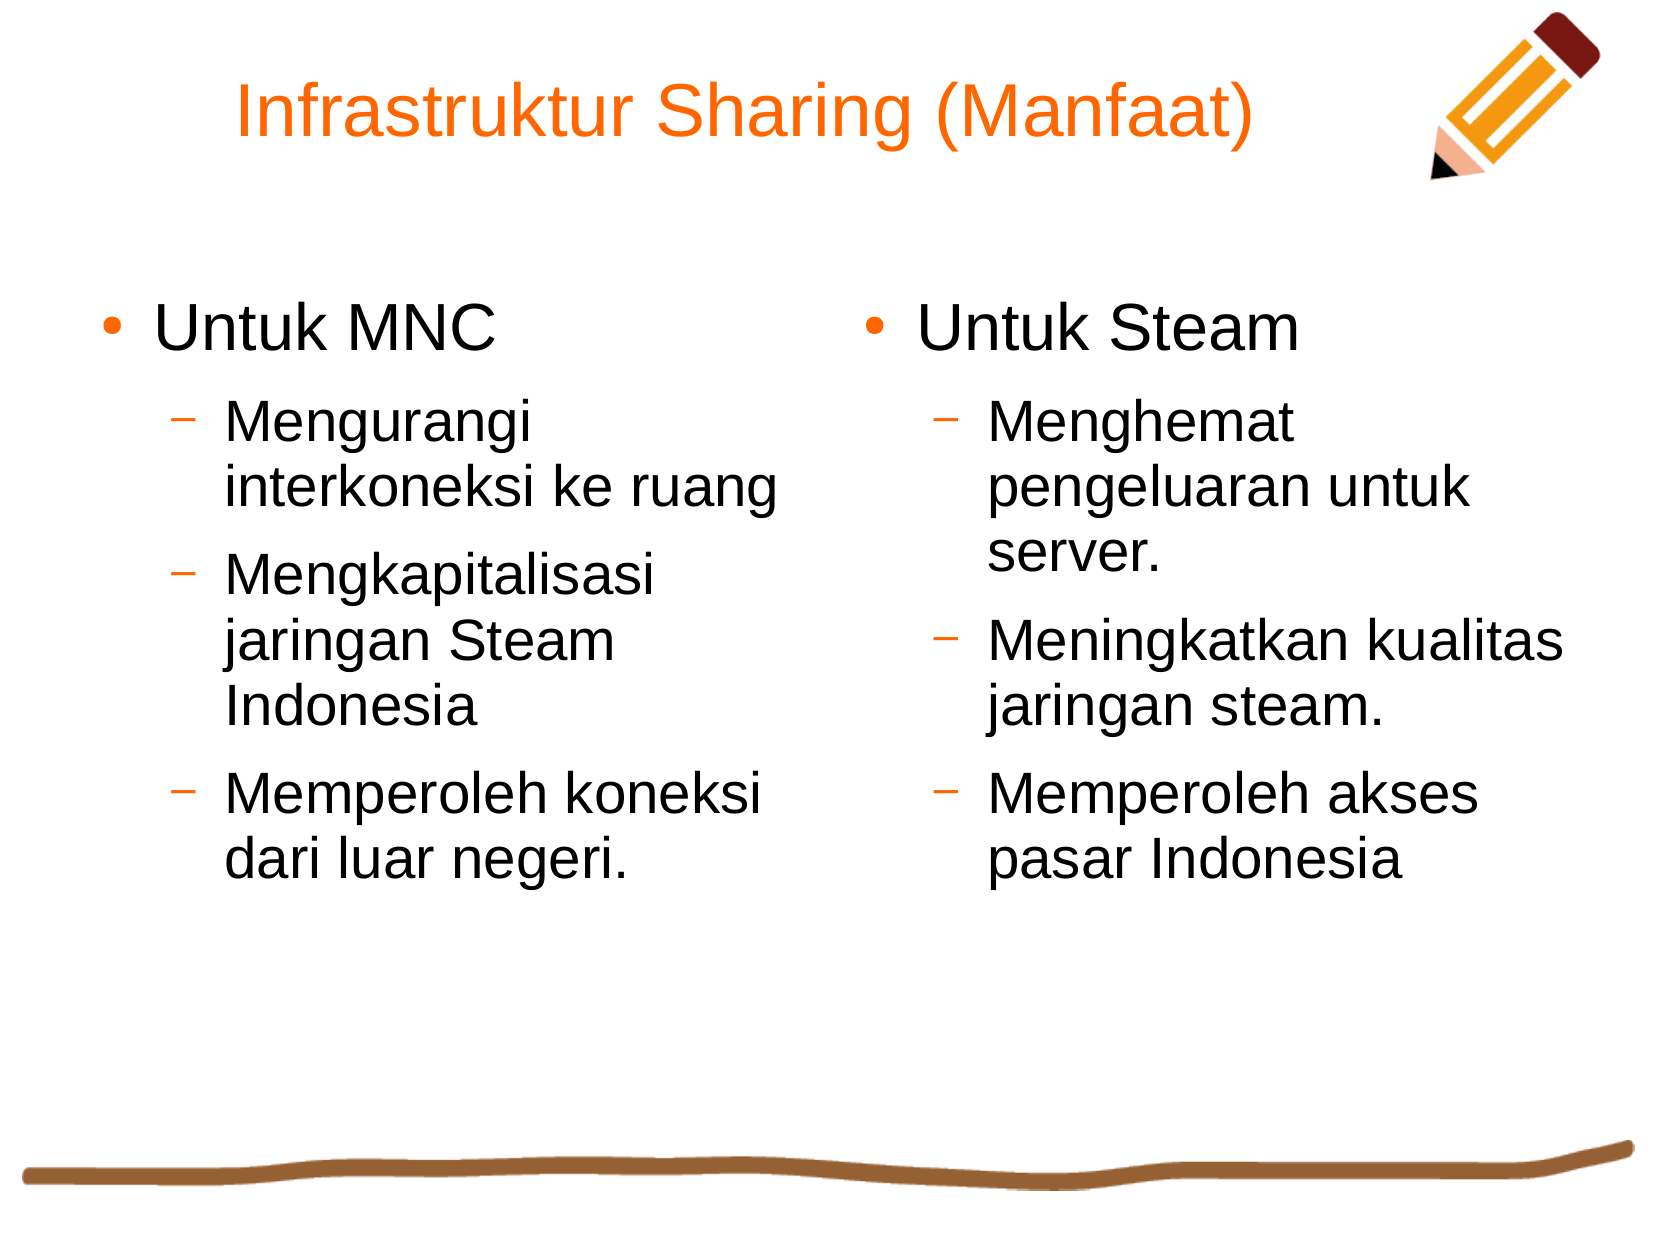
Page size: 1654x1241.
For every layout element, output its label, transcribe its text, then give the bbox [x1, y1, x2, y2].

picture [1430, 12, 1601, 181]
list Untuk Steam Menghemat pengeluaran untuk server. Meningkatkan kualitas jaringan steam. Memperoleh akses pasar Indonesia [845, 290, 1572, 1122]
title Infrastruktur Sharing (Manfaat) [82, 49, 1430, 172]
list Untuk MNC Mengurangi interkoneksi ke ruang Mengkapitalisasi jaringan Steam Indonesia Memperoleh koneksi dari luar negeri. [82, 290, 809, 1122]
picture [22, 1140, 1635, 1191]
